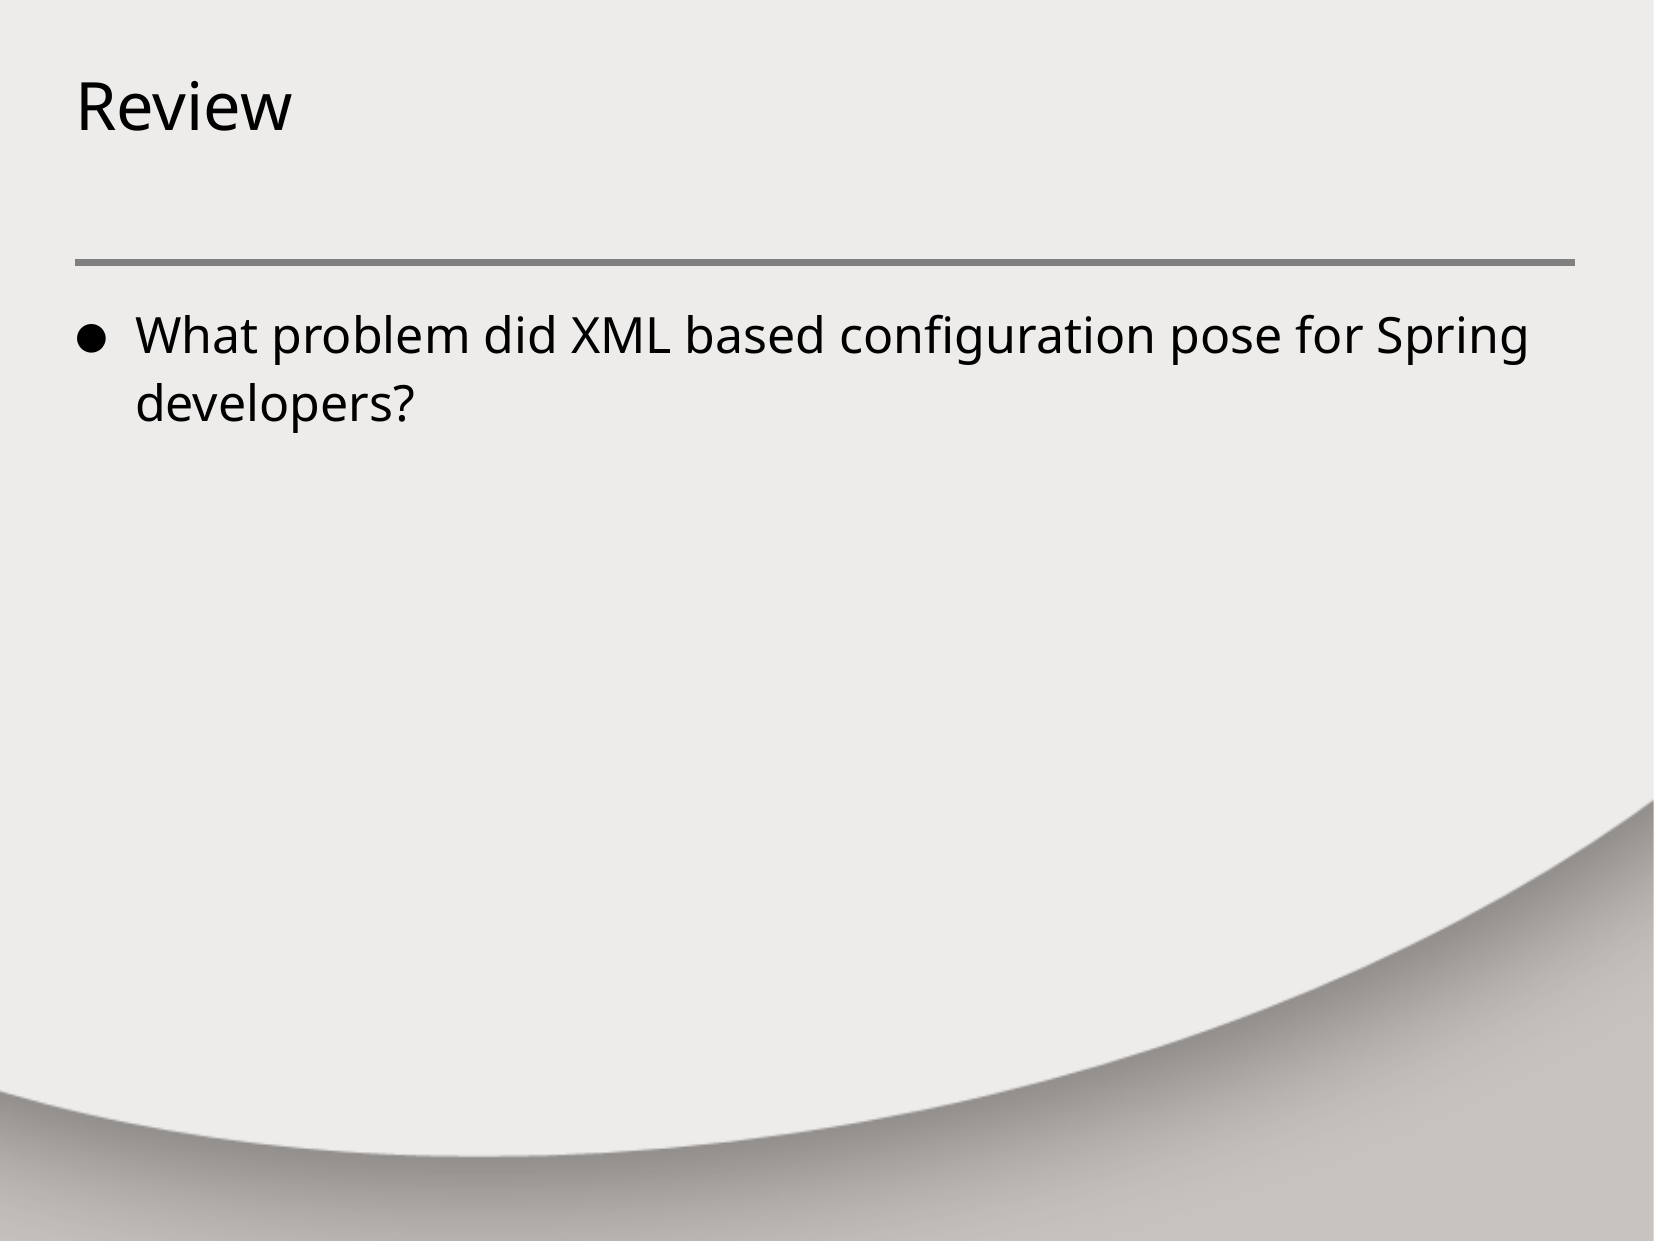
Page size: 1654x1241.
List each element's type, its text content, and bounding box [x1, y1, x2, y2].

title Review [75, 75, 1576, 226]
list What problem did XML based configuration pose for Spring developers? [75, 300, 1576, 1163]
picture [0, 0, 1654, 1241]
